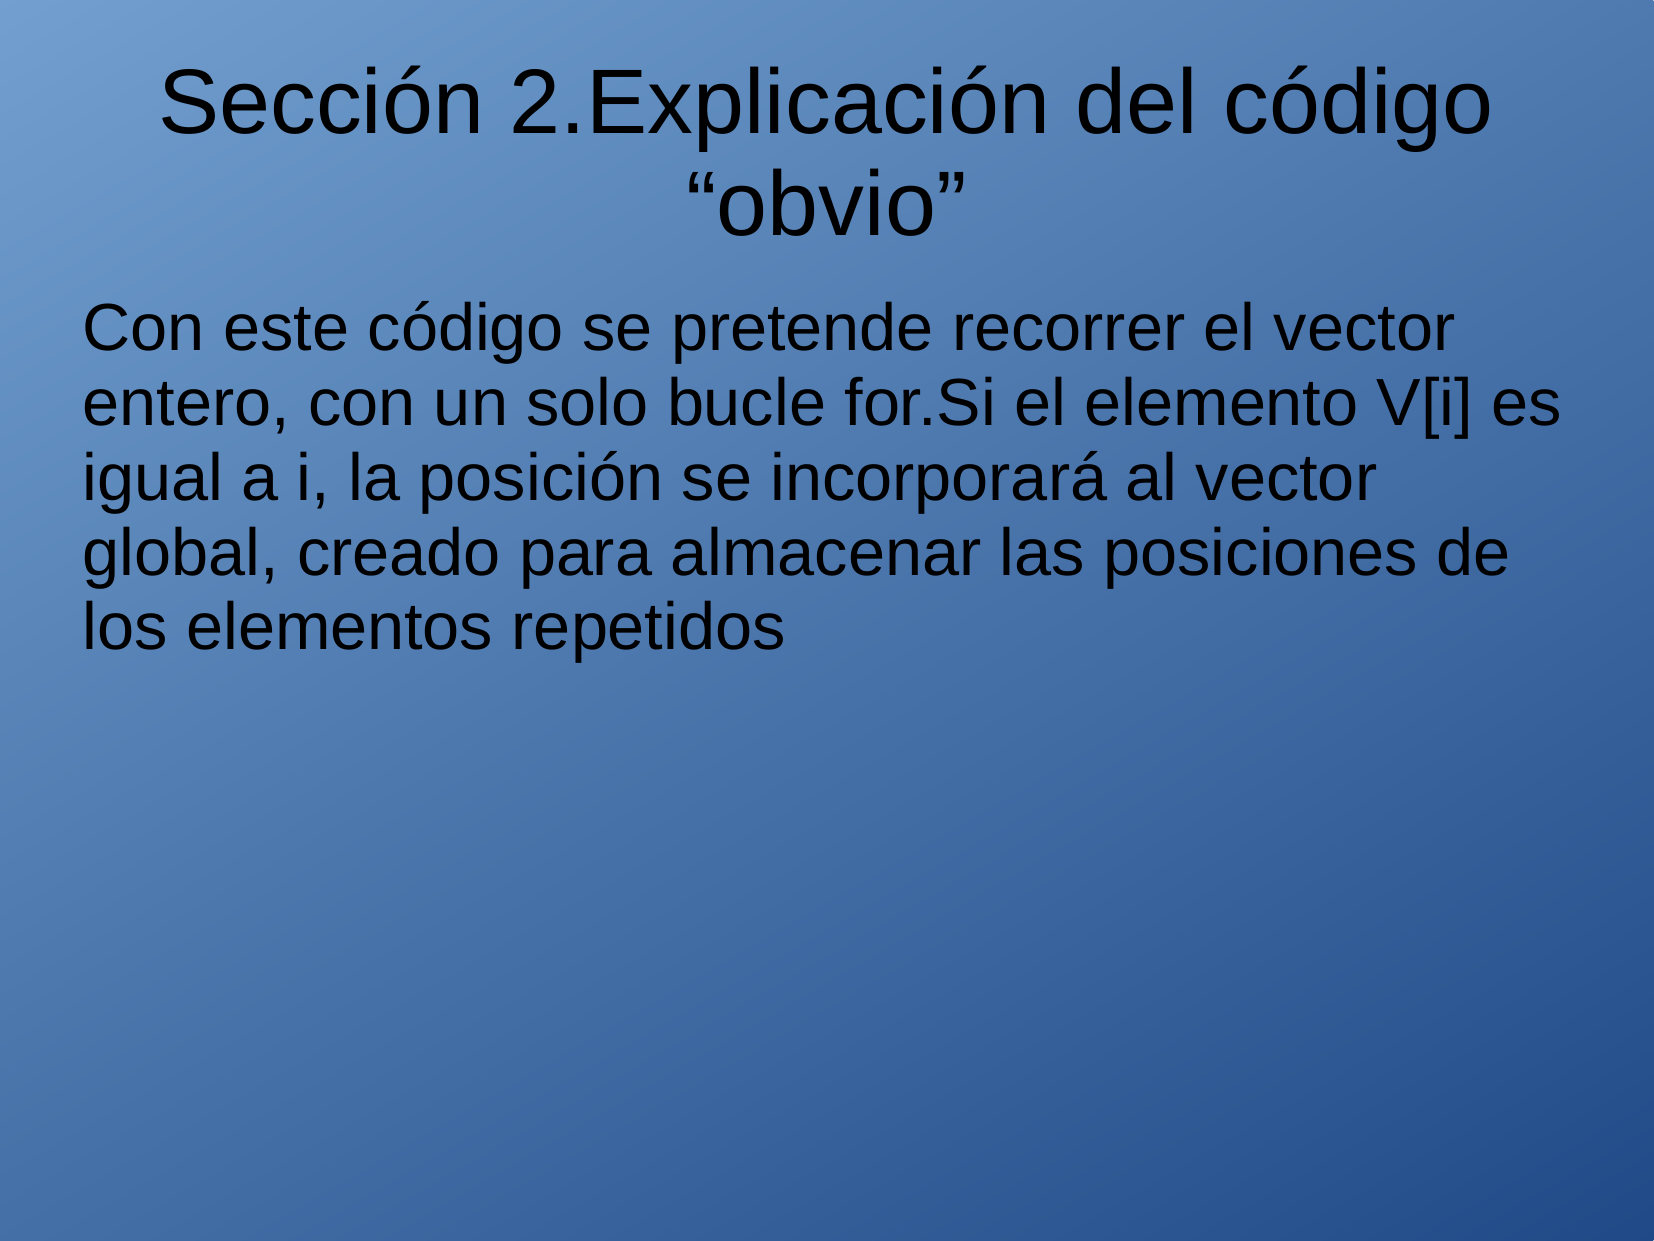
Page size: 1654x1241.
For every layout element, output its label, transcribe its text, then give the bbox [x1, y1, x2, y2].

list Con este código se pretende recorrer el vector entero, con un solo bucle for.Si el elemento V[i] es igual a i, la posición se incorporará al vector global, creado para almacenar las posiciones de los elementos repetidos [82, 290, 1571, 1010]
title Sección 2.Explicación del código “obvio” [82, 49, 1571, 257]
